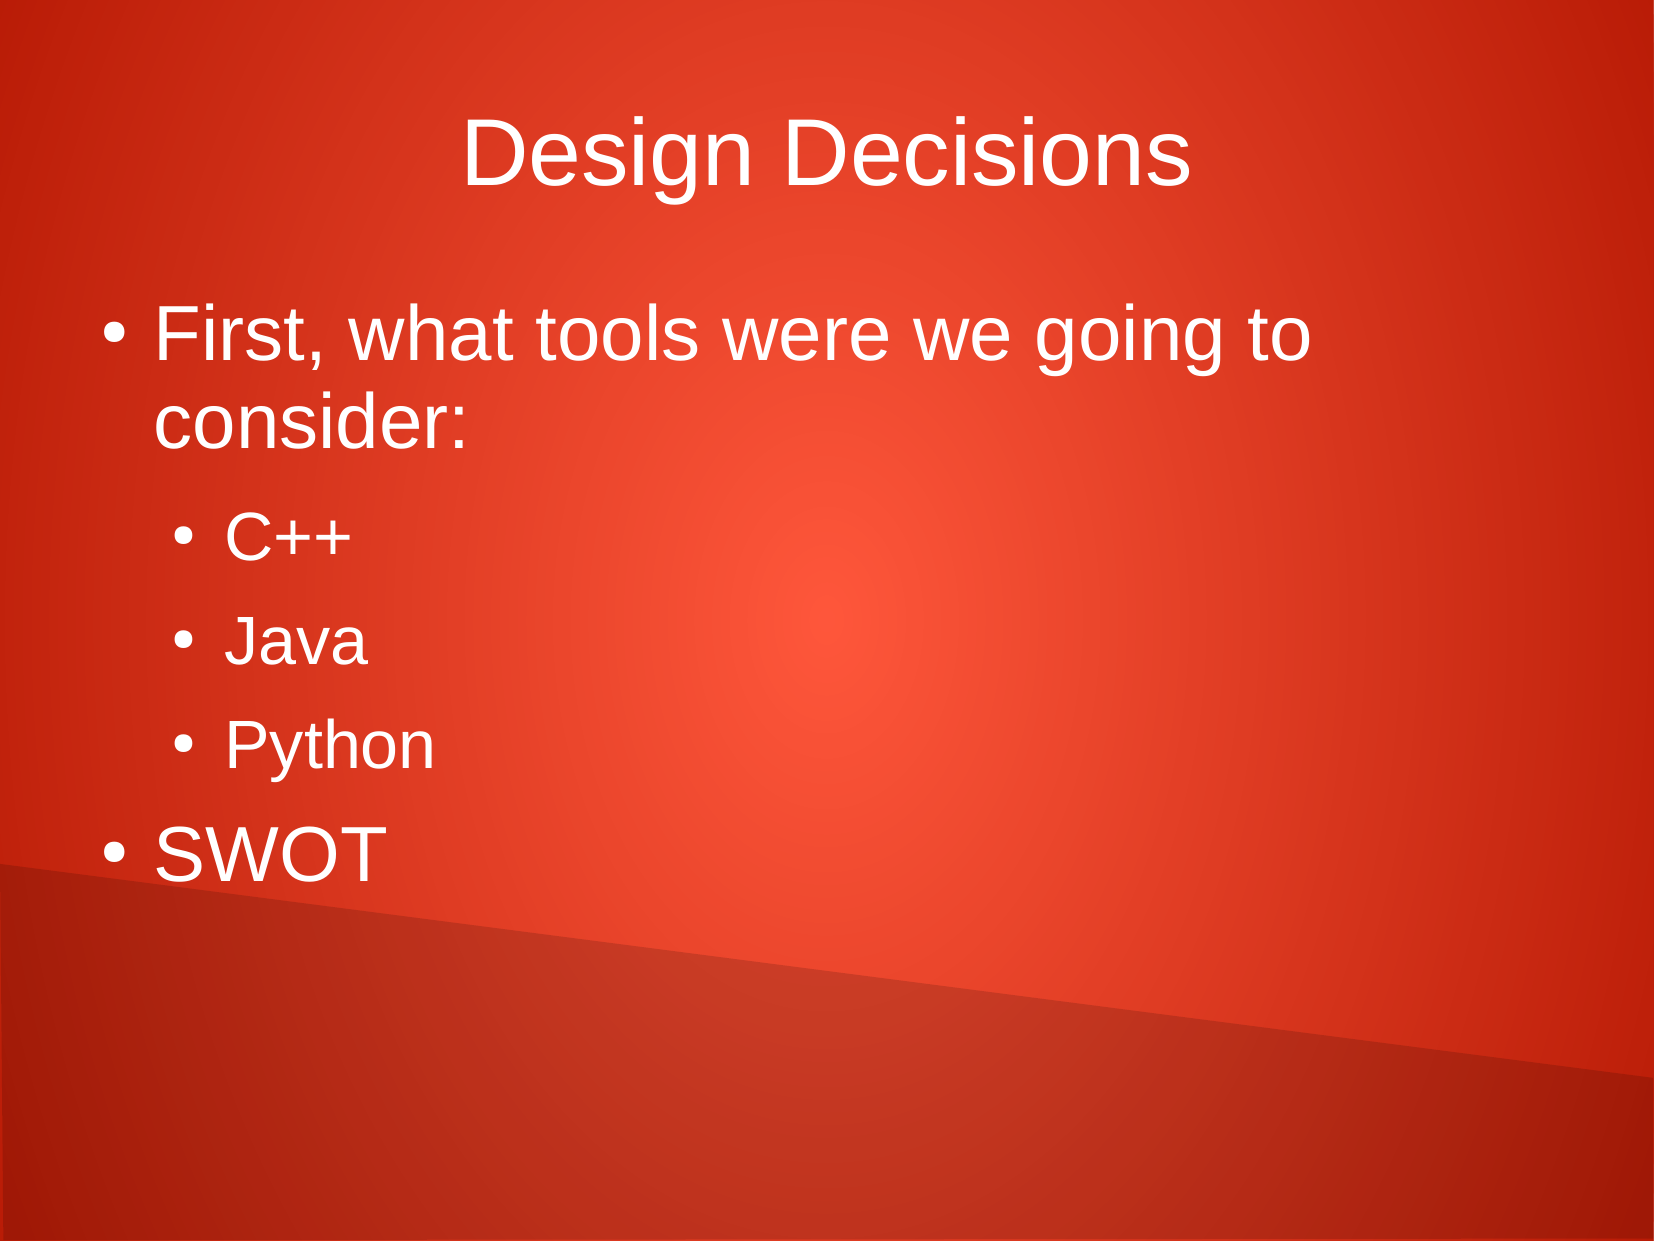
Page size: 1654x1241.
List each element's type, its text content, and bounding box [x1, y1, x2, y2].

list First, what tools were we going to consider: C++ Java Python SWOT [82, 290, 1571, 1010]
title Design Decisions [82, 49, 1571, 257]
